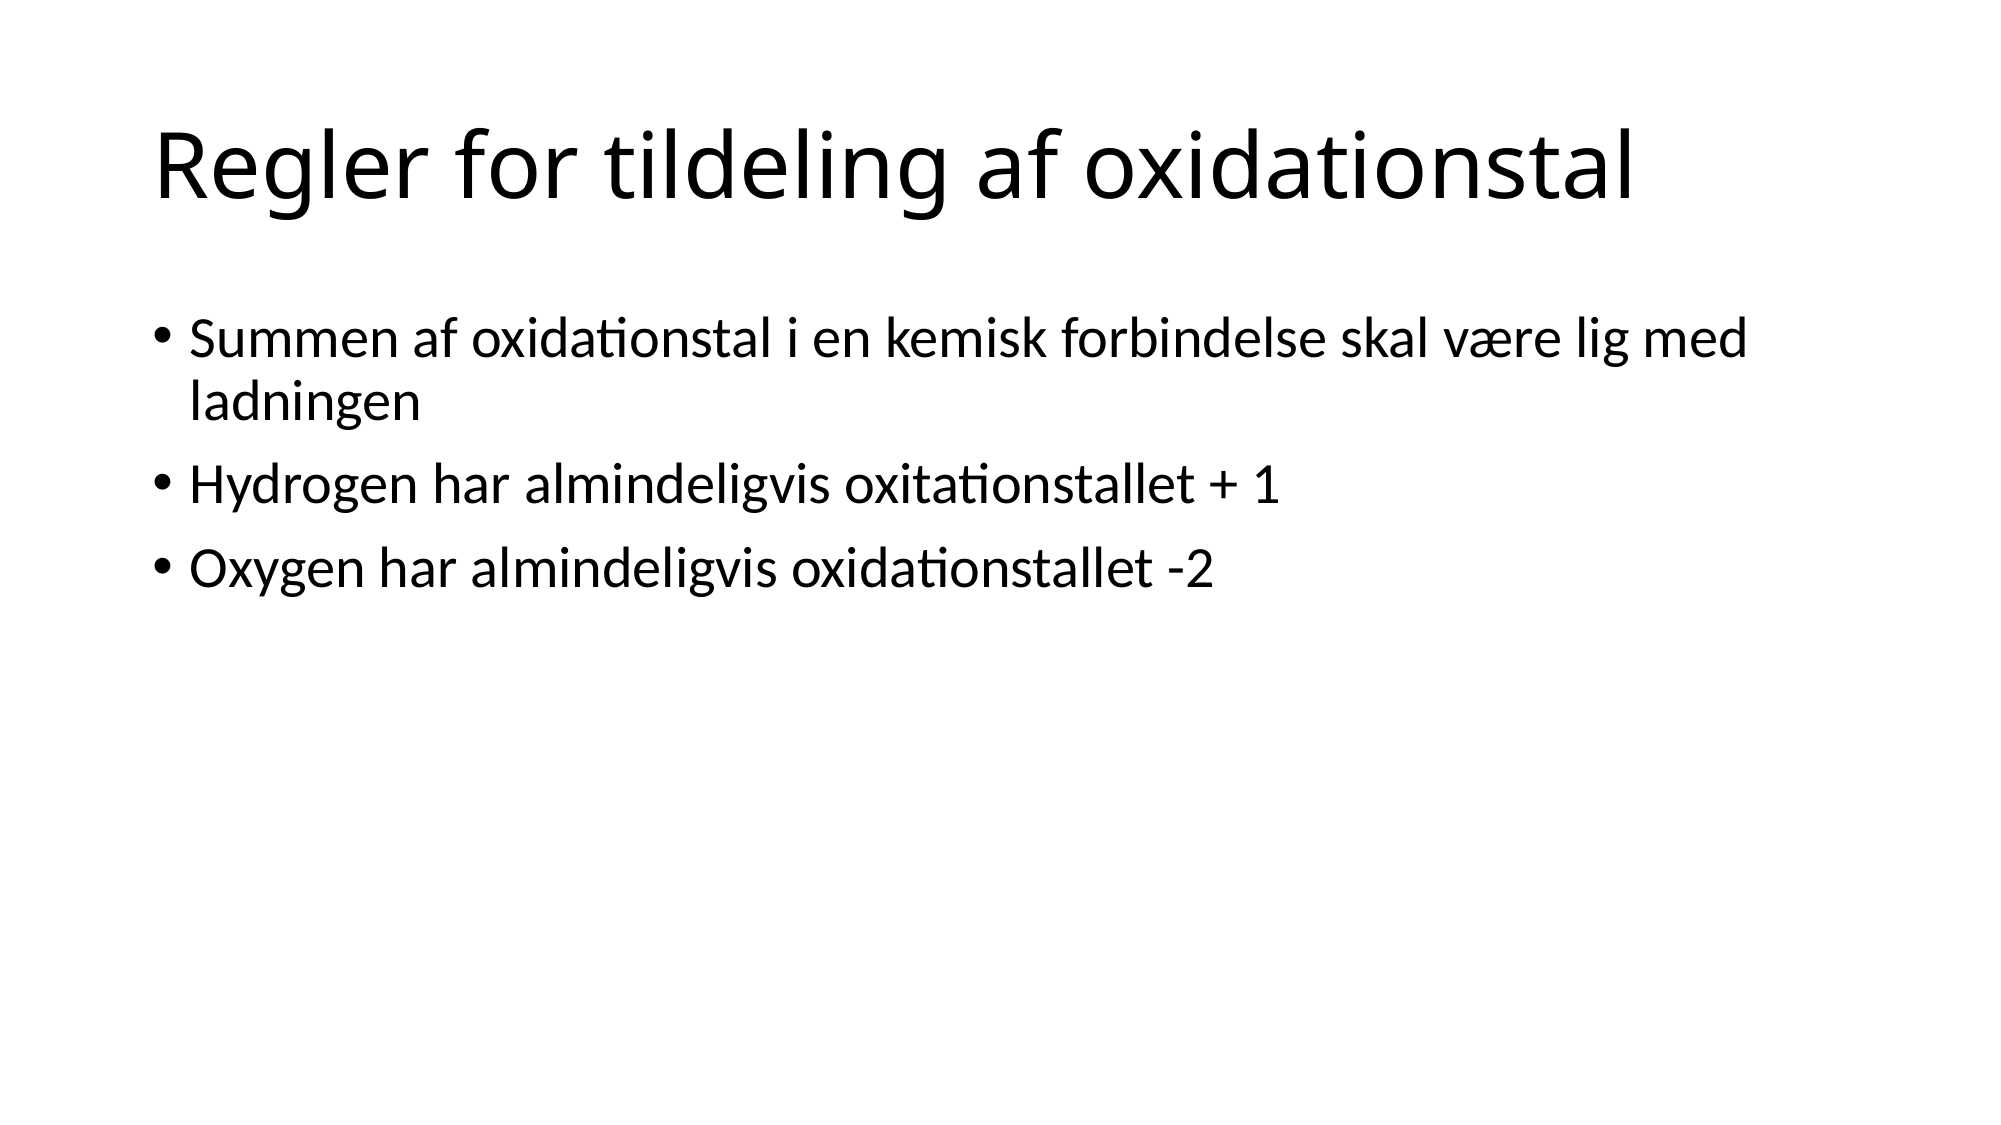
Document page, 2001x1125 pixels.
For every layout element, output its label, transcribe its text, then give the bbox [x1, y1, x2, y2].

list Summen af oxidationstal i en kemisk forbindelse skal være lig med ladningen Hydrogen har almindeligvis oxitationstallet + 1 Oxygen har almindeligvis oxidationstallet -2 [137, 299, 1863, 1014]
title Regler for tildeling af oxidationstal [137, 59, 1863, 278]
